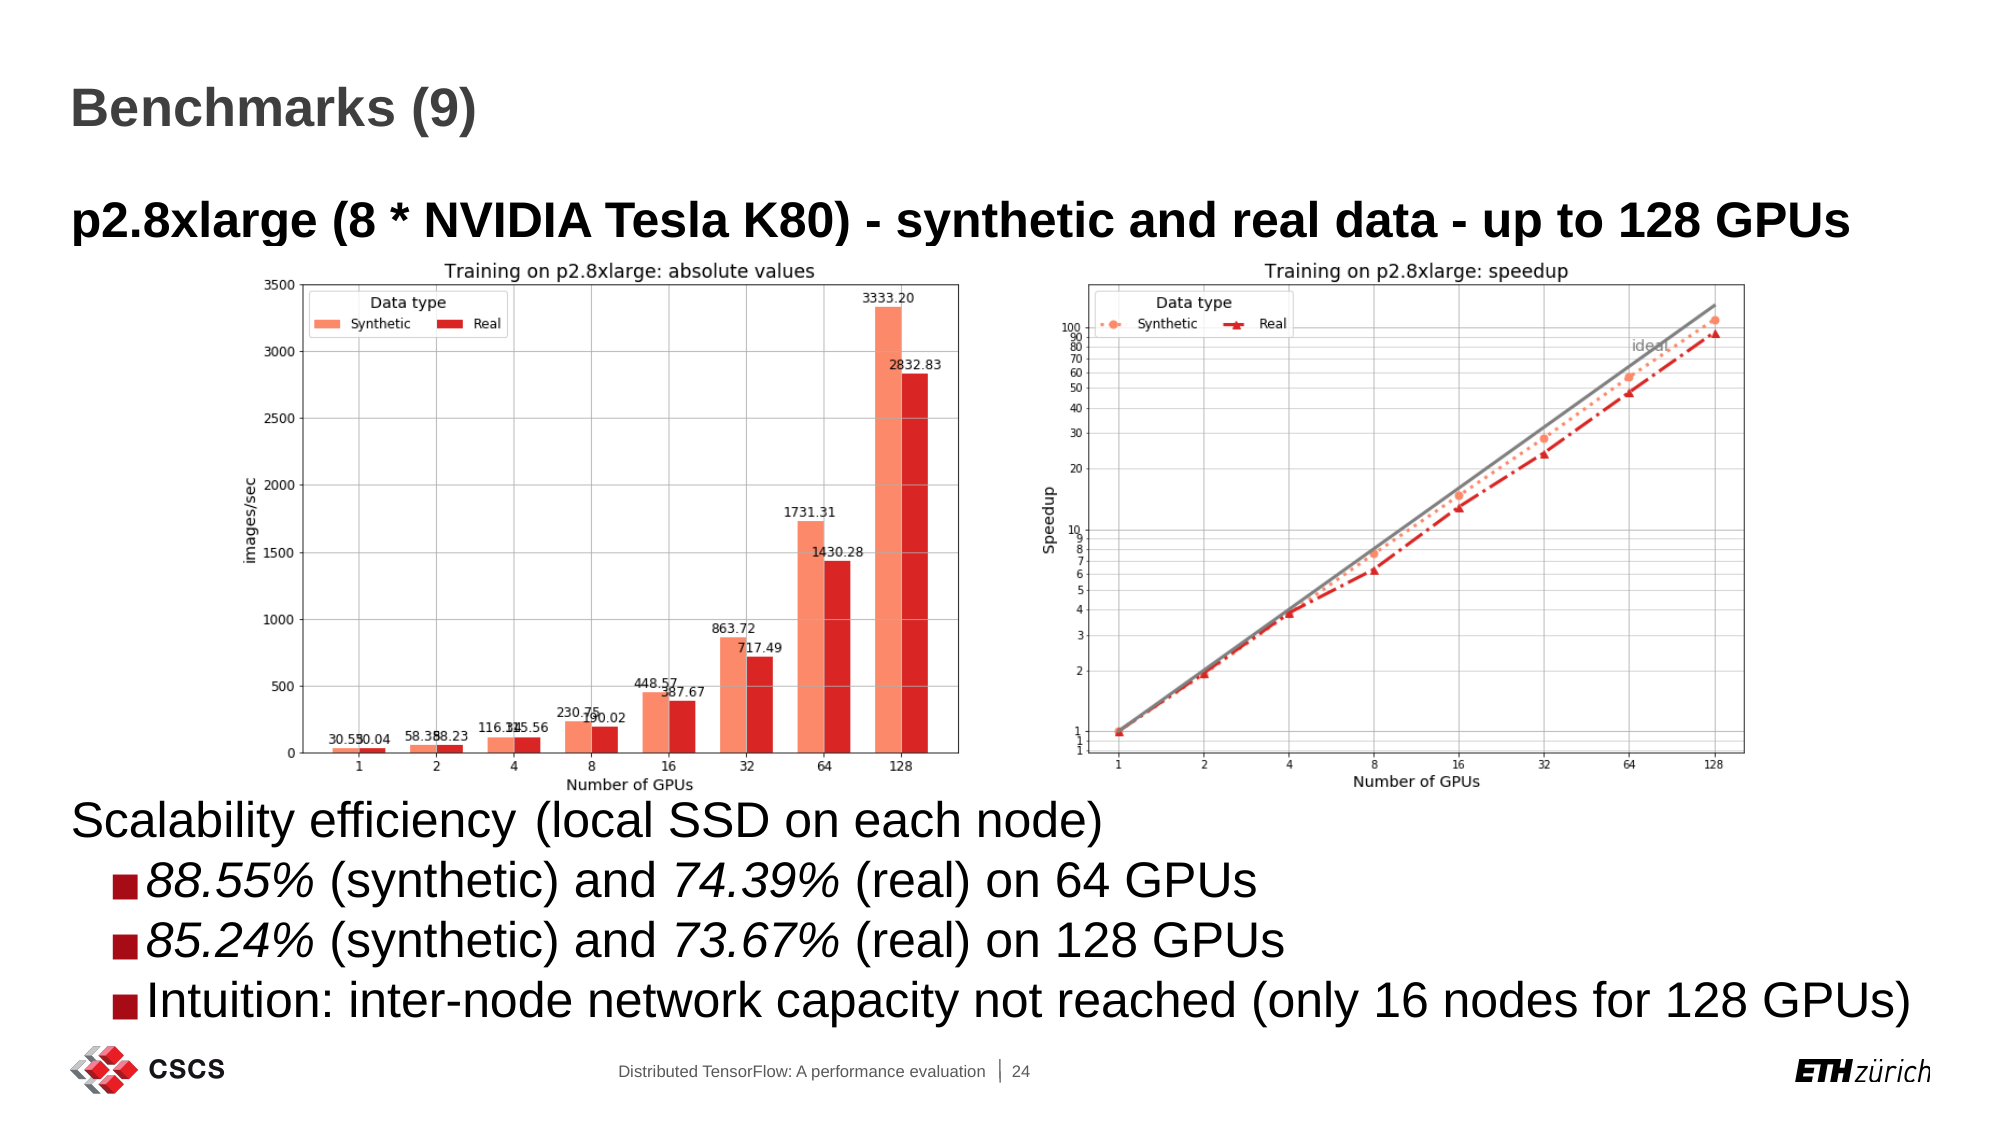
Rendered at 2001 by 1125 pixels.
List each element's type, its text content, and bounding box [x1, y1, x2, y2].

footer Distributed TensorFlow: A performance evaluation [322, 1059, 998, 1083]
title Benchmarks (9) [70, 7, 1930, 149]
picture [57, 1033, 236, 1106]
picture [70, 246, 1930, 793]
slide_number <number> [999, 1059, 1063, 1083]
list p2.8xlarge (8 * NVIDIA Tesla K80) - synthetic and real data - up to 128 GPUs Scalability efficiency (local SSD on each node) 88.55% (synthetic) and 74.39% (real) on 64 GPUs 85.24% (synthetic) and 73.67% (real) on 128 GPUs Intuition: inter-node network capacity not reached (only 16 nodes for 128 GPUs) [70, 793, 1930, 1022]
picture [1795, 1059, 1930, 1082]
list p2.8xlarge (8 * NVIDIA Tesla K80) - synthetic and real data - up to 128 GPUs Scalability efficiency (local SSD on each node) 88.55% (synthetic) and 74.39% (real) on 64 GPUs 85.24% (synthetic) and 73.67% (real) on 128 GPUs Intuition: inter-node network capacity not reached (only 16 nodes for 128 GPUs) [70, 178, 1930, 246]
